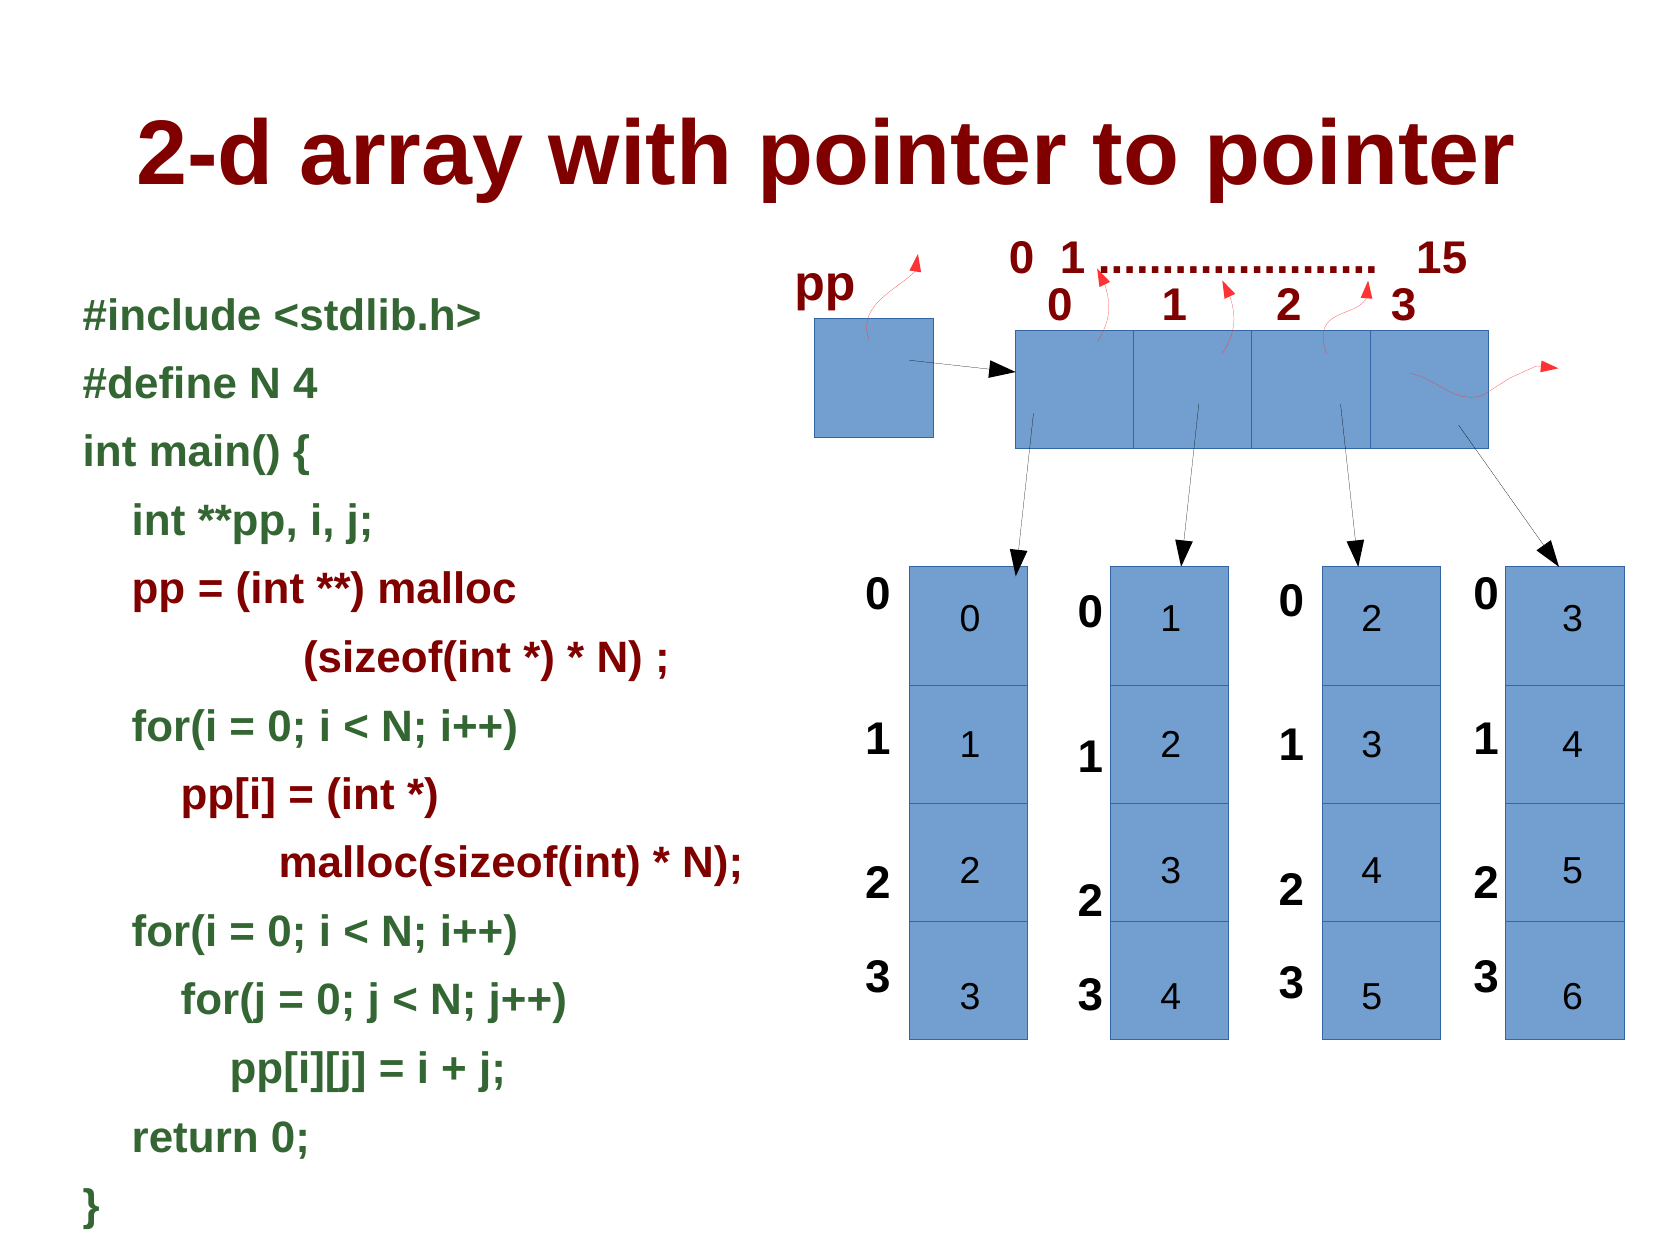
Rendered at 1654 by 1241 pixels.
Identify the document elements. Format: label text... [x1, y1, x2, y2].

text_box 0 1 2 3 [1062, 578, 1111, 1028]
text_box 0 1 2 3 [944, 590, 1004, 1026]
text_box [1015, 342, 1489, 449]
text_box [1505, 566, 1625, 1040]
title 2-d array with pointer to pointer [82, 49, 1571, 257]
text_box [1110, 566, 1229, 1040]
text_box [1322, 566, 1441, 1040]
text_box [909, 566, 1028, 1040]
text_box 0 1 ...................... 15 [968, 224, 1489, 342]
text_box 0 1 2 3 [1458, 561, 1506, 1010]
text_box 1 2 3 4 [1145, 590, 1193, 1026]
text_box 0 1 2 3 [850, 561, 898, 1010]
text_box pp [779, 248, 886, 378]
text_box 3 4 5 6 [1547, 590, 1607, 1026]
list #include <stdlib.h> #define N 4 int main() { int **pp, i, j; pp = (int **) malloc (sizeof(int *) * N) ; for(i = 0; i < N; i++) pp[i] = (int *) malloc(sizeof(int) * N); for(i = 0; i < N; i++) for(j = 0; j < N; j++) pp[i][j] = i + j; return 0; } [82, 290, 851, 1241]
text_box 2 3 4 5 [1346, 590, 1406, 1026]
text_box [814, 318, 934, 438]
text_box 0 1 2 3 [1263, 567, 1312, 1016]
